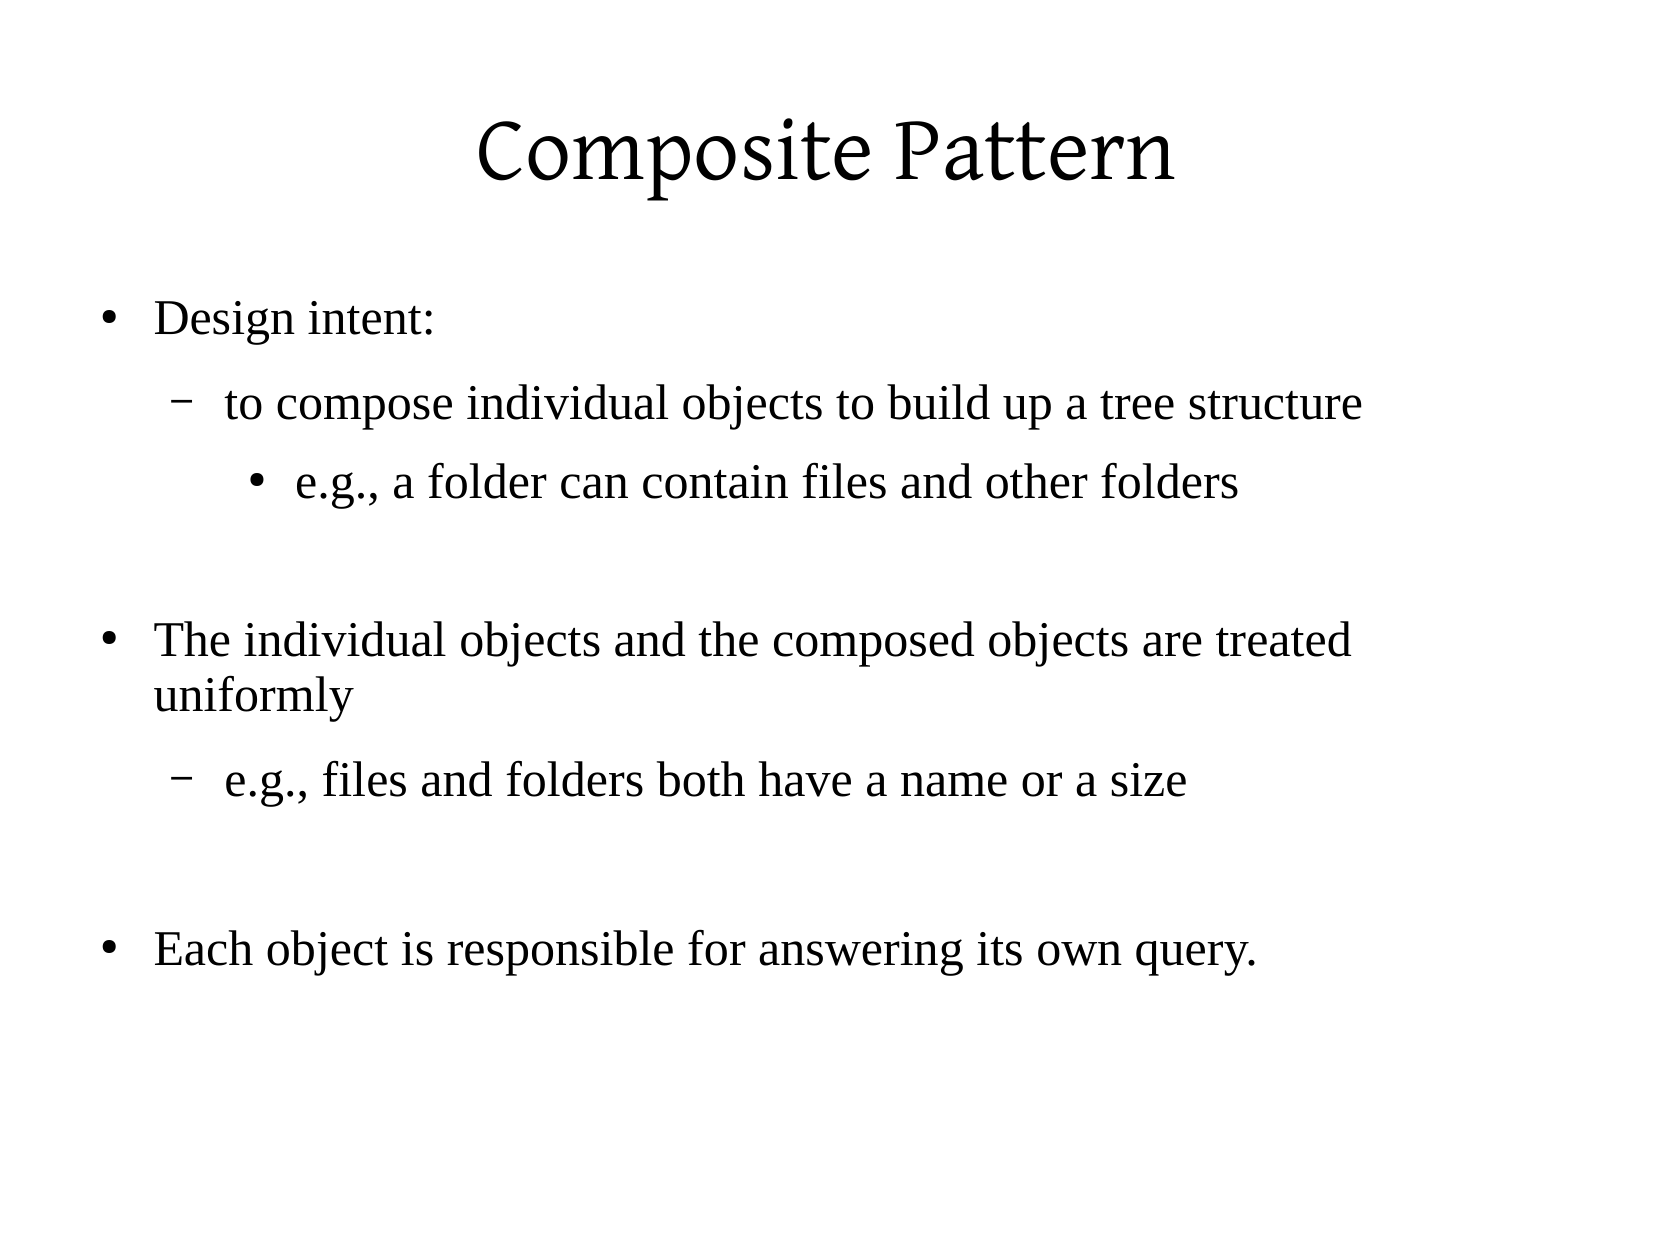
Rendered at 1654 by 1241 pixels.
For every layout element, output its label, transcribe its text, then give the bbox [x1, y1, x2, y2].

title Composite Pattern [82, 49, 1571, 257]
list Design intent: to compose individual objects to build up a tree structure e.g., a folder can contain files and other folders The individual objects and the composed objects are treated uniformly e.g., files and folders both have a name or a size Each object is responsible for answering its own query. [82, 290, 1538, 1010]
